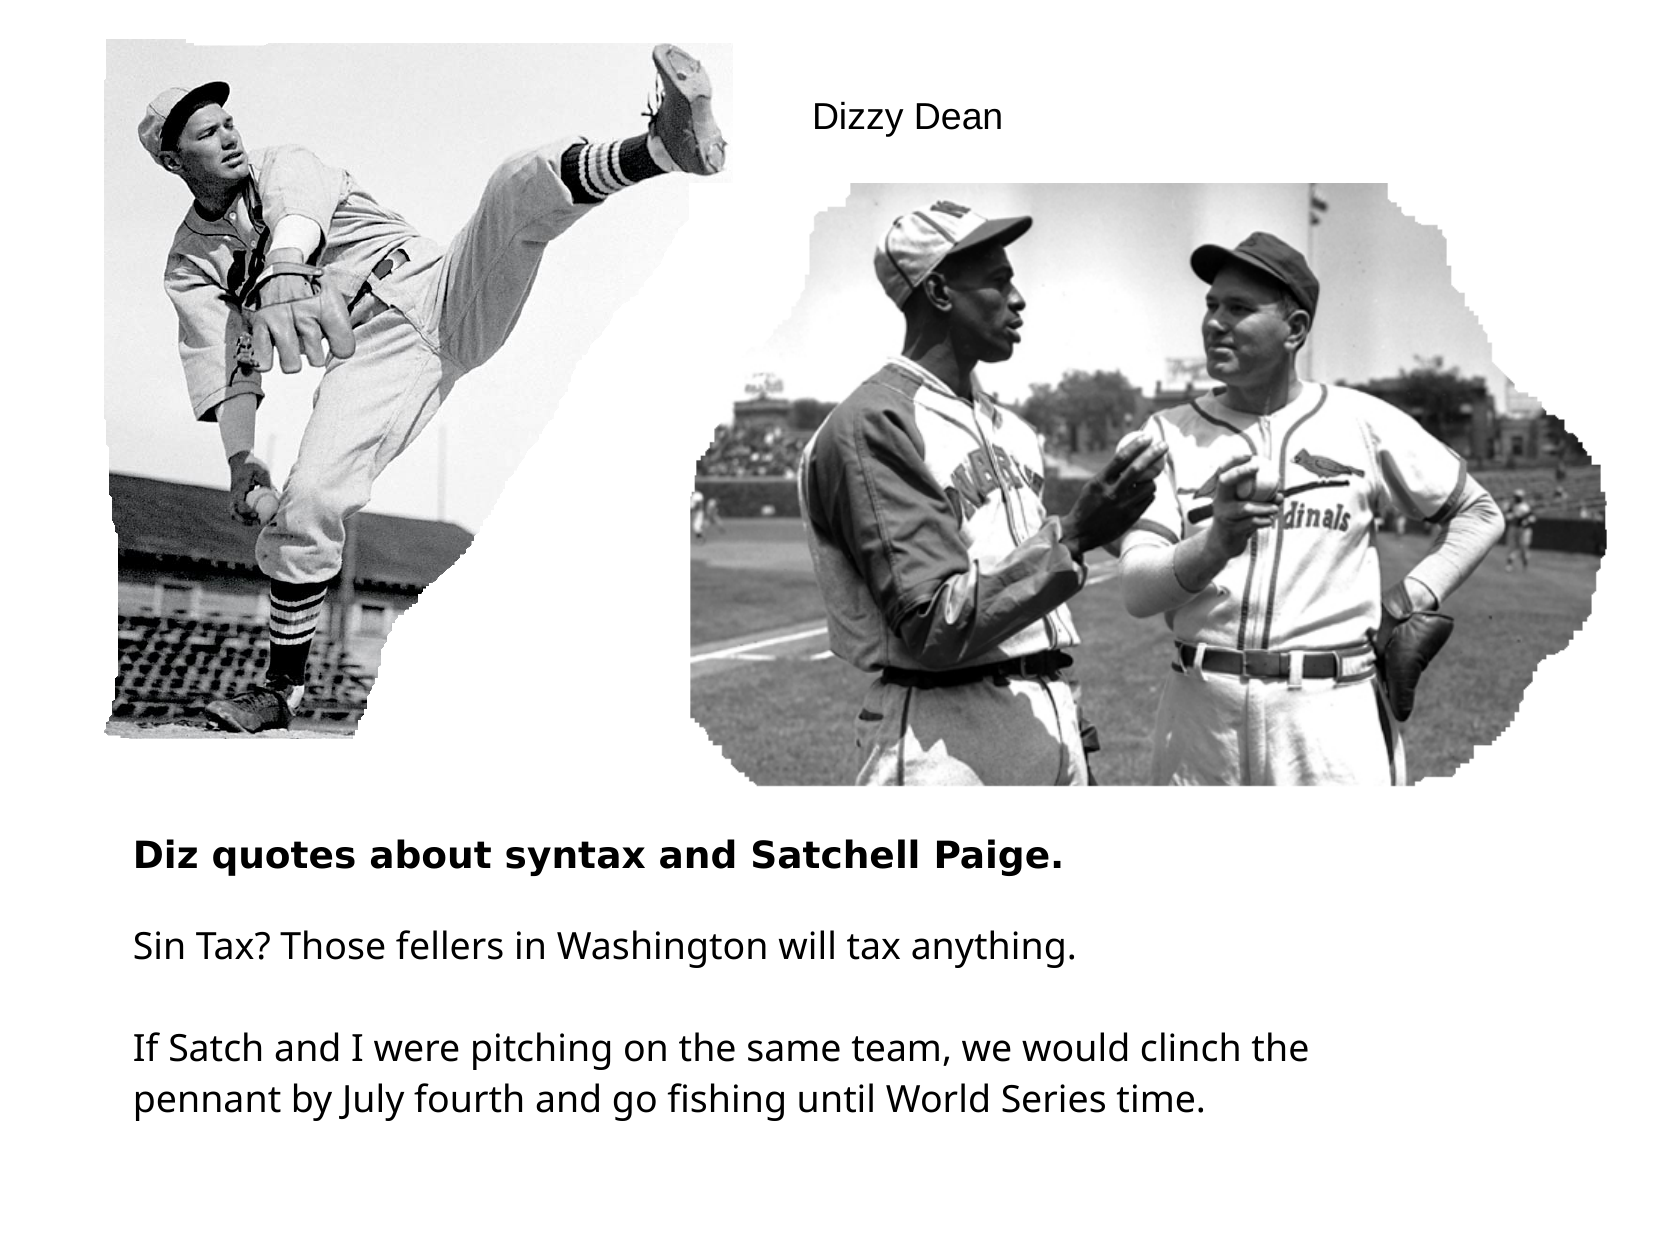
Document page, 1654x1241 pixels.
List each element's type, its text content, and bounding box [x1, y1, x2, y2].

picture [104, 39, 1613, 833]
text_box Diz quotes about syntax and Satchell Paige. Sin Tax? Those fellers in Washington will tax anything. If Satch and I were pitching on the same team, we would clinch the pennant by July fourth and go fishing until World Series time. [118, 826, 1418, 1116]
text_box Dizzy Dean [797, 88, 1595, 146]
